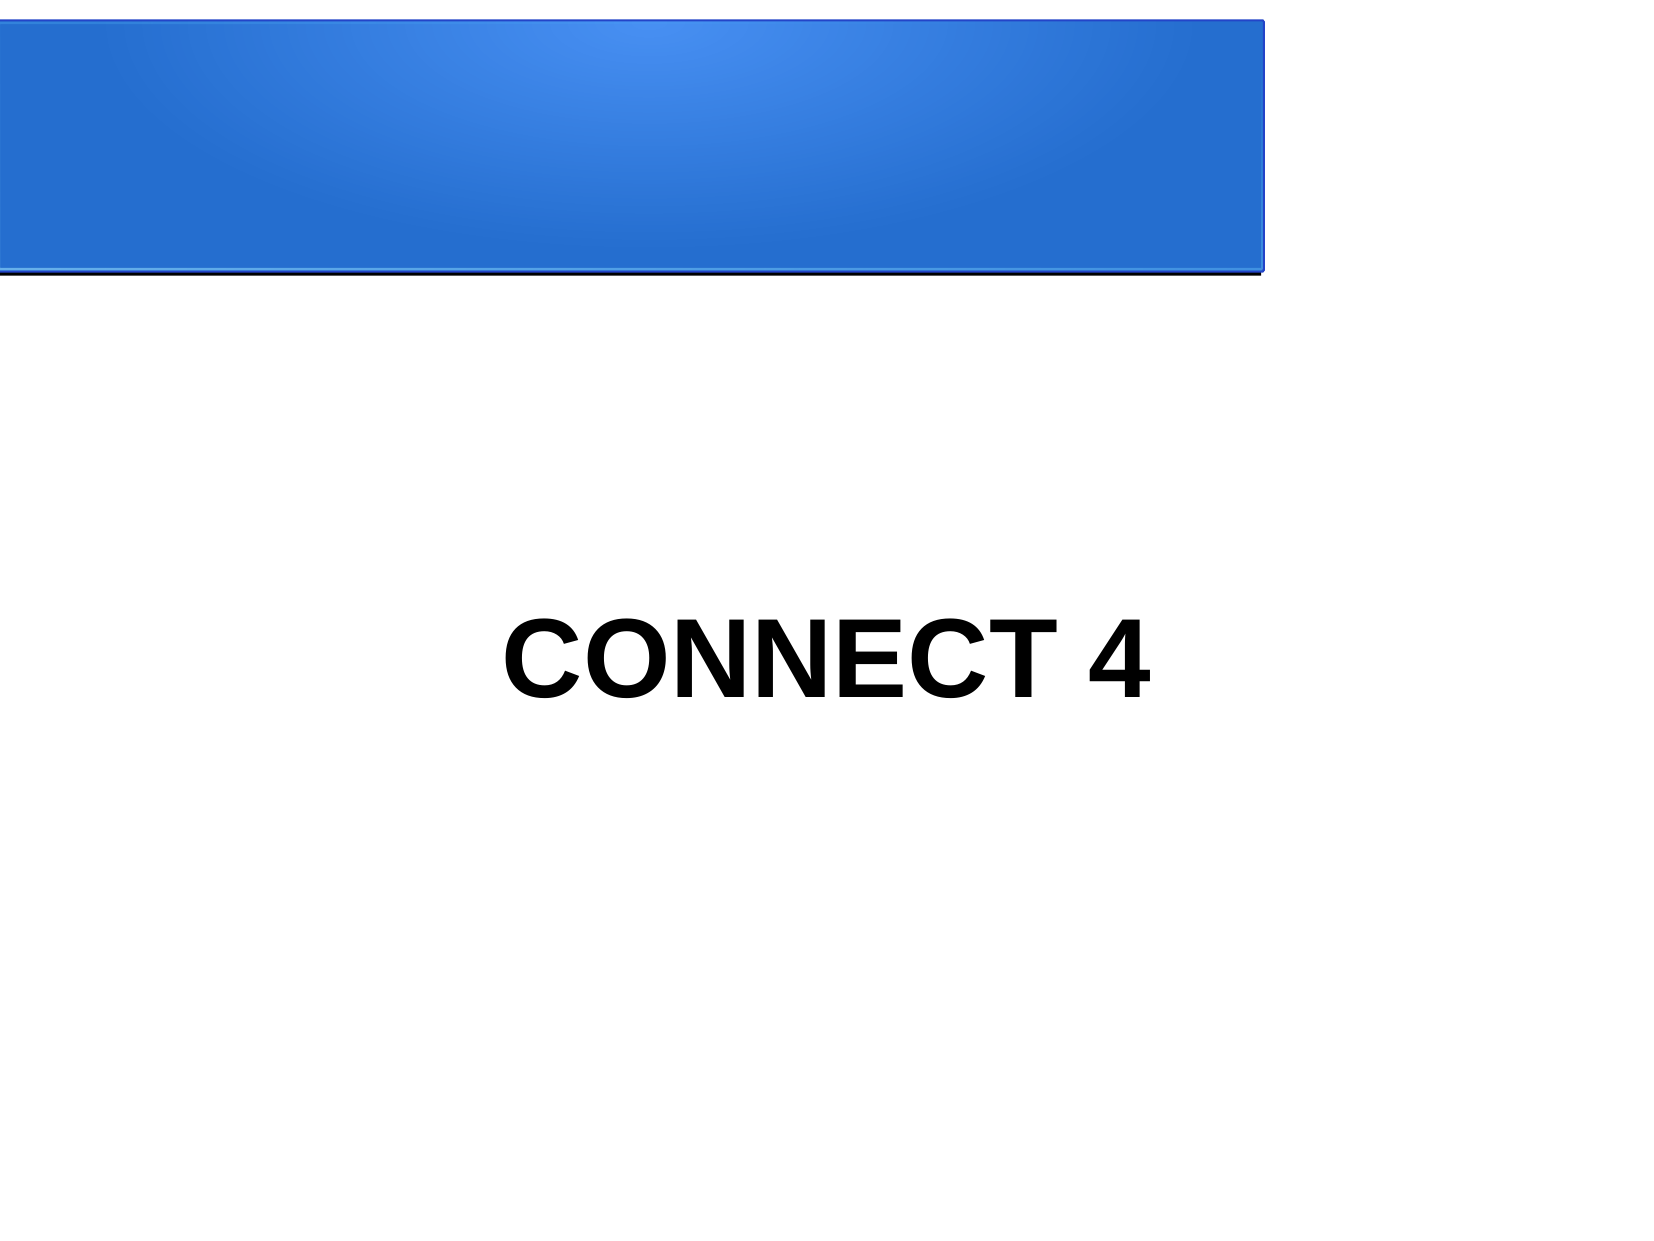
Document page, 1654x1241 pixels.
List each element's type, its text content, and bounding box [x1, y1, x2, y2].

subtitle CONNECT 4 [82, 299, 1571, 1019]
